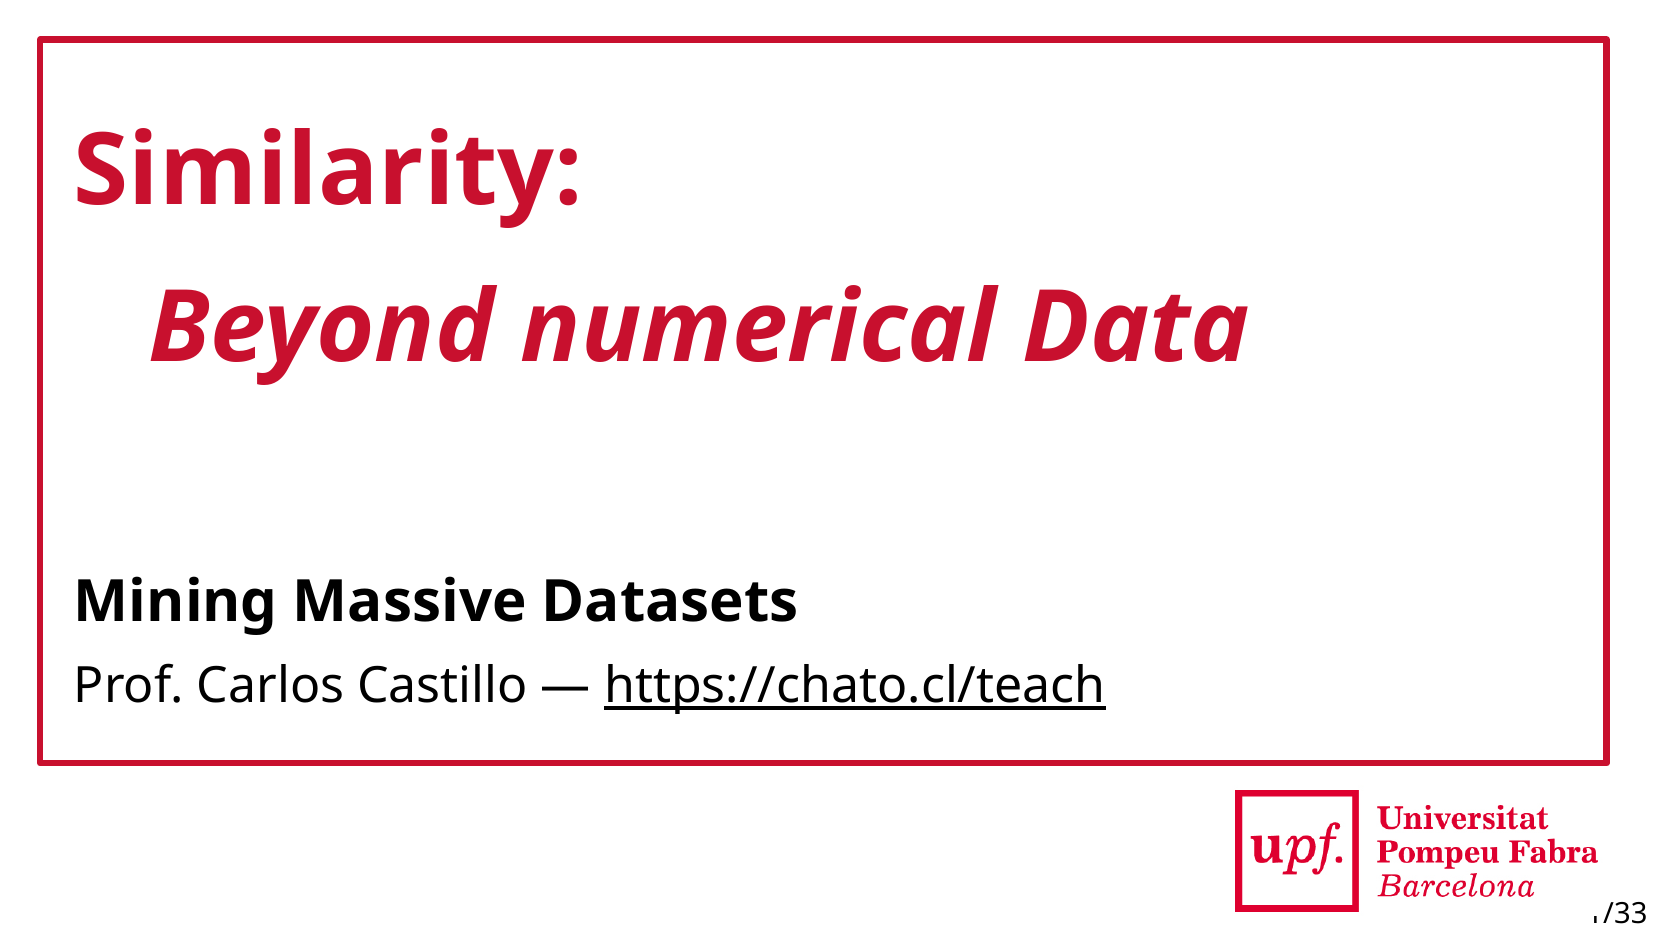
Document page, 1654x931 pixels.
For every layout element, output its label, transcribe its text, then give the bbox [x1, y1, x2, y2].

text_box Similarity: Beyond numerical Data Mining Massive Datasets Prof. Carlos Castillo — https://chato.cl/teach [73, 77, 1562, 746]
picture [1229, 785, 1604, 916]
chart [770, 589, 889, 649]
